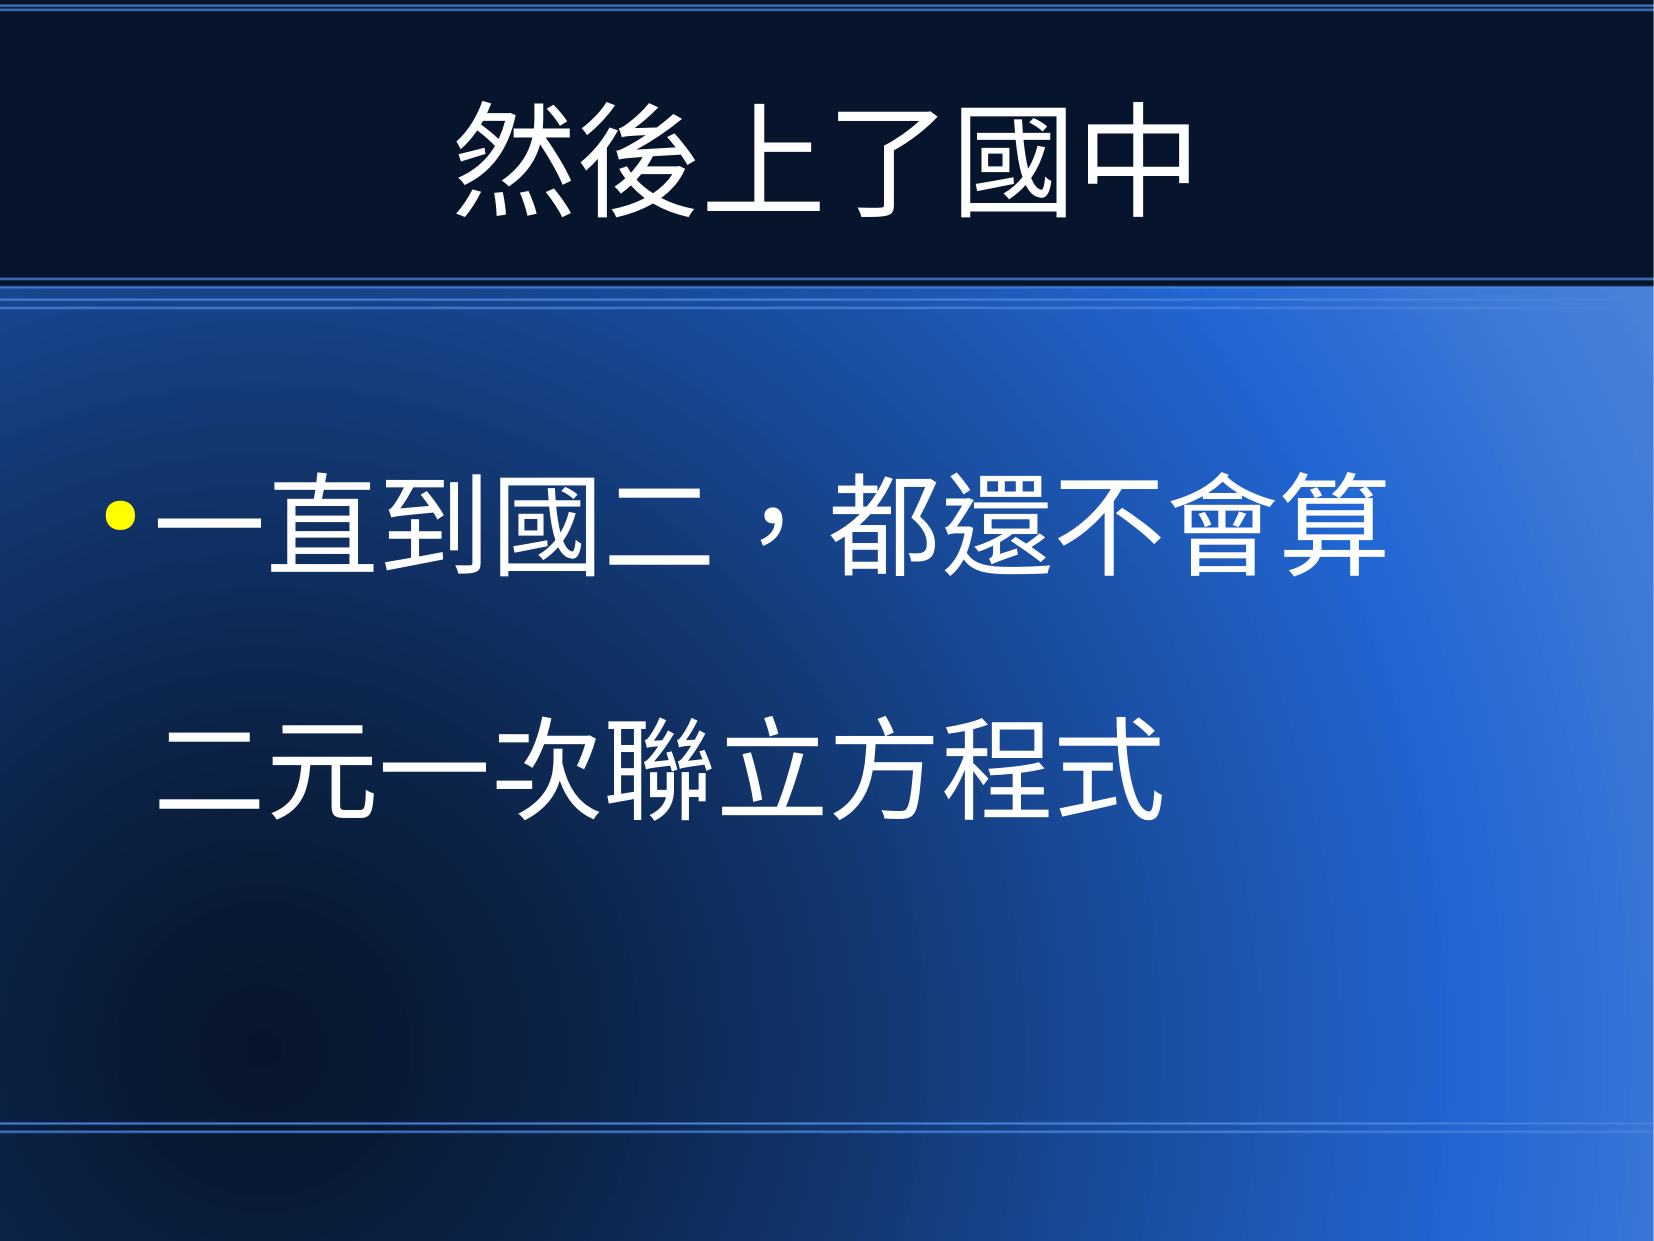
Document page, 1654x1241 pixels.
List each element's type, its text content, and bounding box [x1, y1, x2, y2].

picture [0, 0, 1654, 1241]
title 然後上了國中 [82, 49, 1571, 257]
list 一直到國二，都還不會算 二元一次聯立方程式 [82, 355, 1571, 1241]
